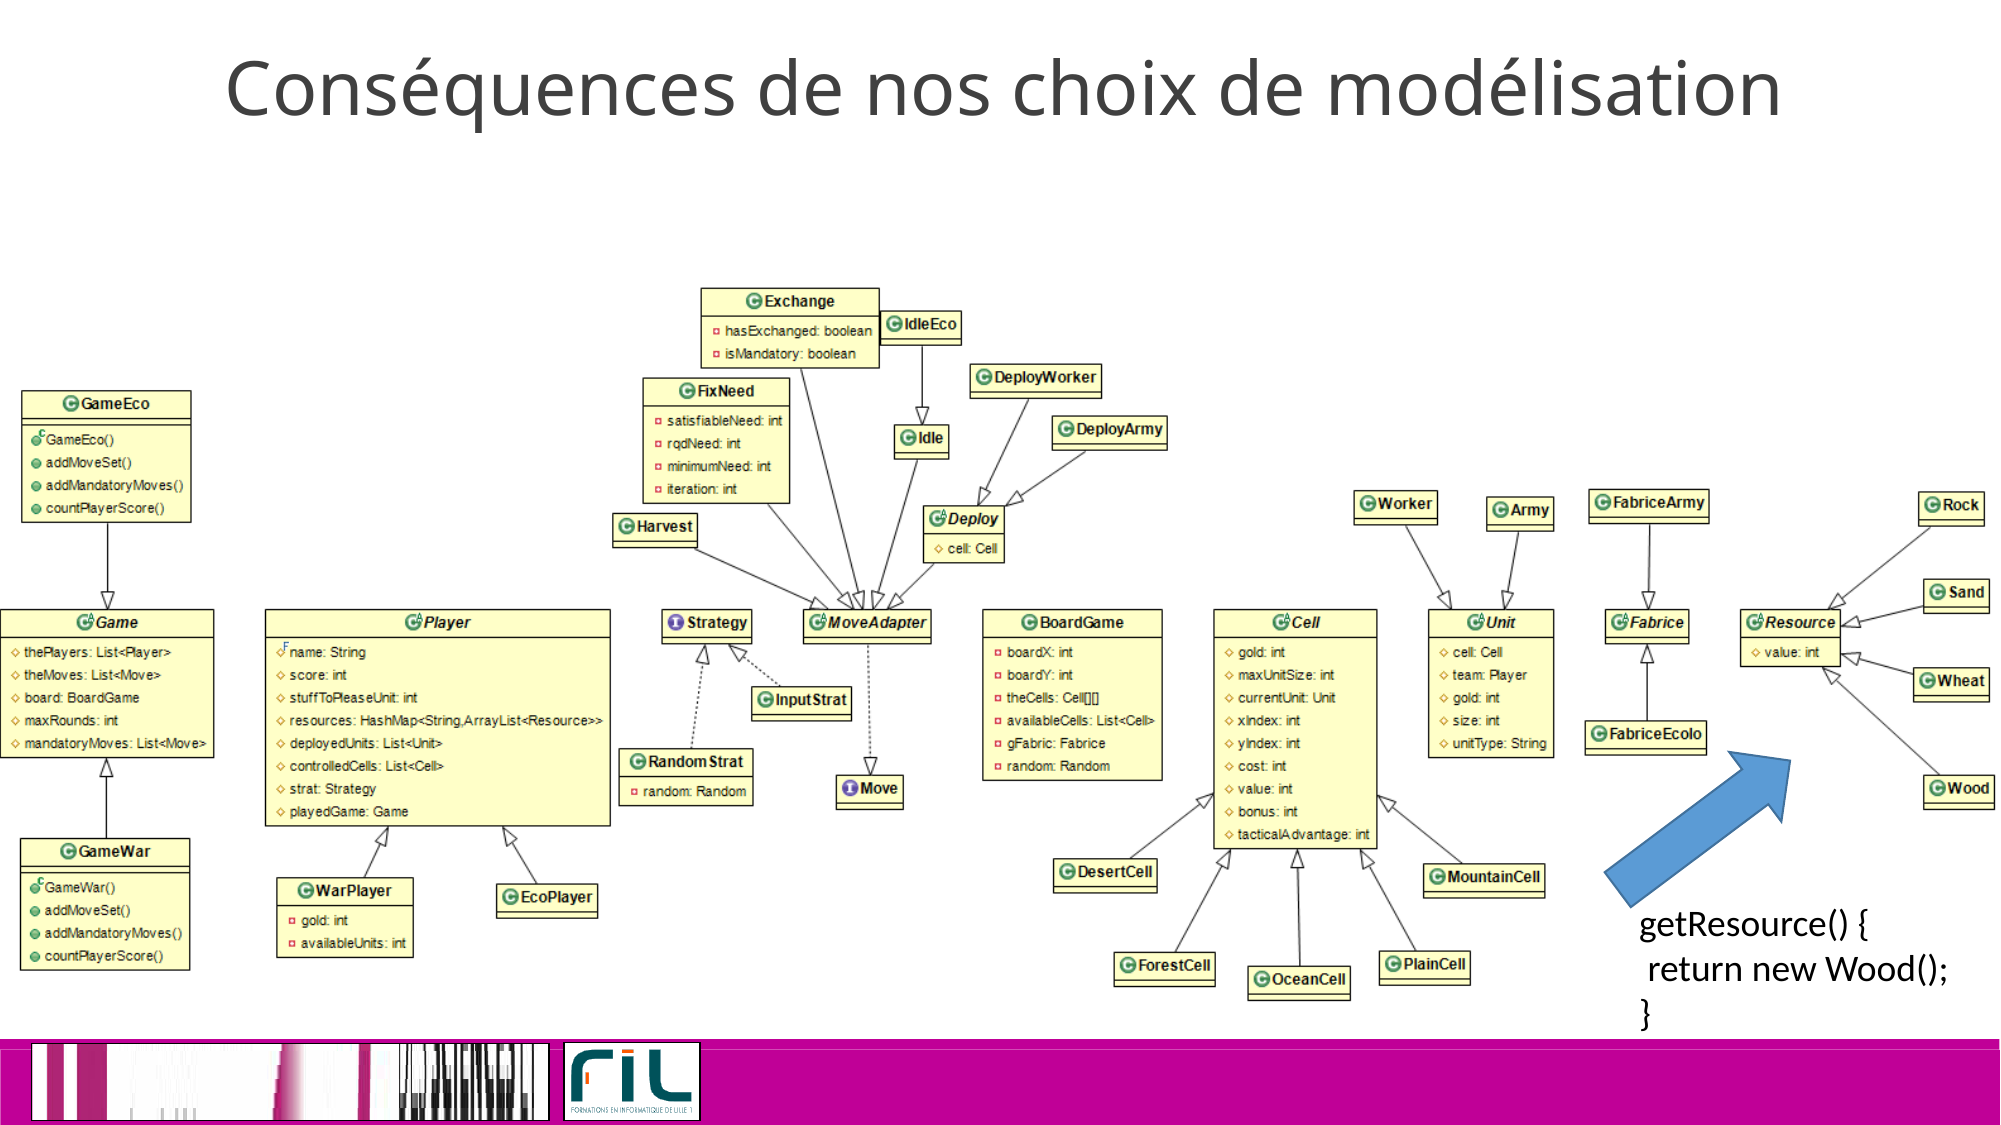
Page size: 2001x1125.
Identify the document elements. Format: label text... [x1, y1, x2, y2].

text_box getResource() { return new Wood(); } [1624, 891, 1969, 1044]
text_box [1604, 751, 1791, 899]
picture [0, 285, 1999, 1005]
title Conséquences de nos choix de modélisation [180, 47, 1831, 284]
picture [564, 1043, 699, 1120]
picture [32, 1044, 549, 1120]
